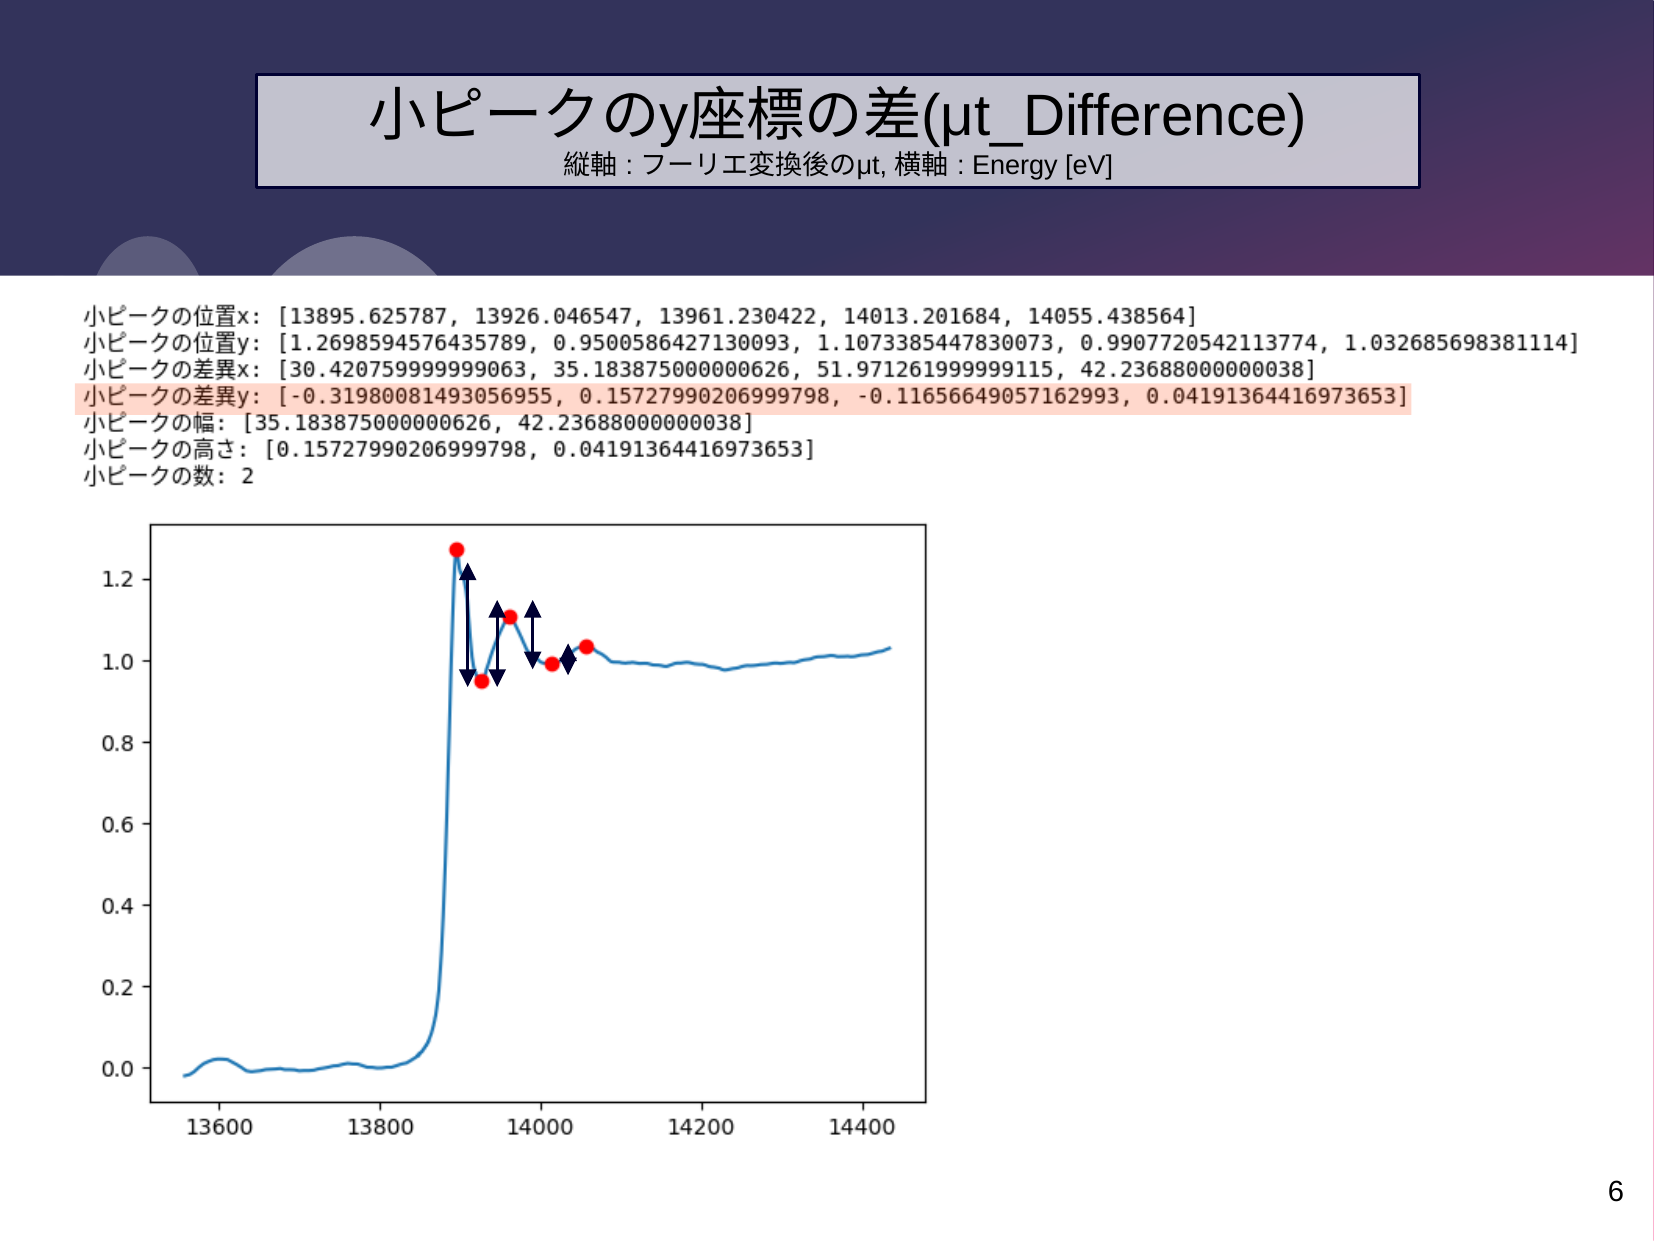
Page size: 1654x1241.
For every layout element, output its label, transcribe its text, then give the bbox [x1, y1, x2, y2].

text_box [74, 383, 1412, 415]
picture [75, 302, 1627, 1163]
text_box 小ピークのy座標の差(μt_Difference) 縦軸 : フーリエ変換後のμt, 横軸 : Energy [eV] [256, 74, 1420, 188]
